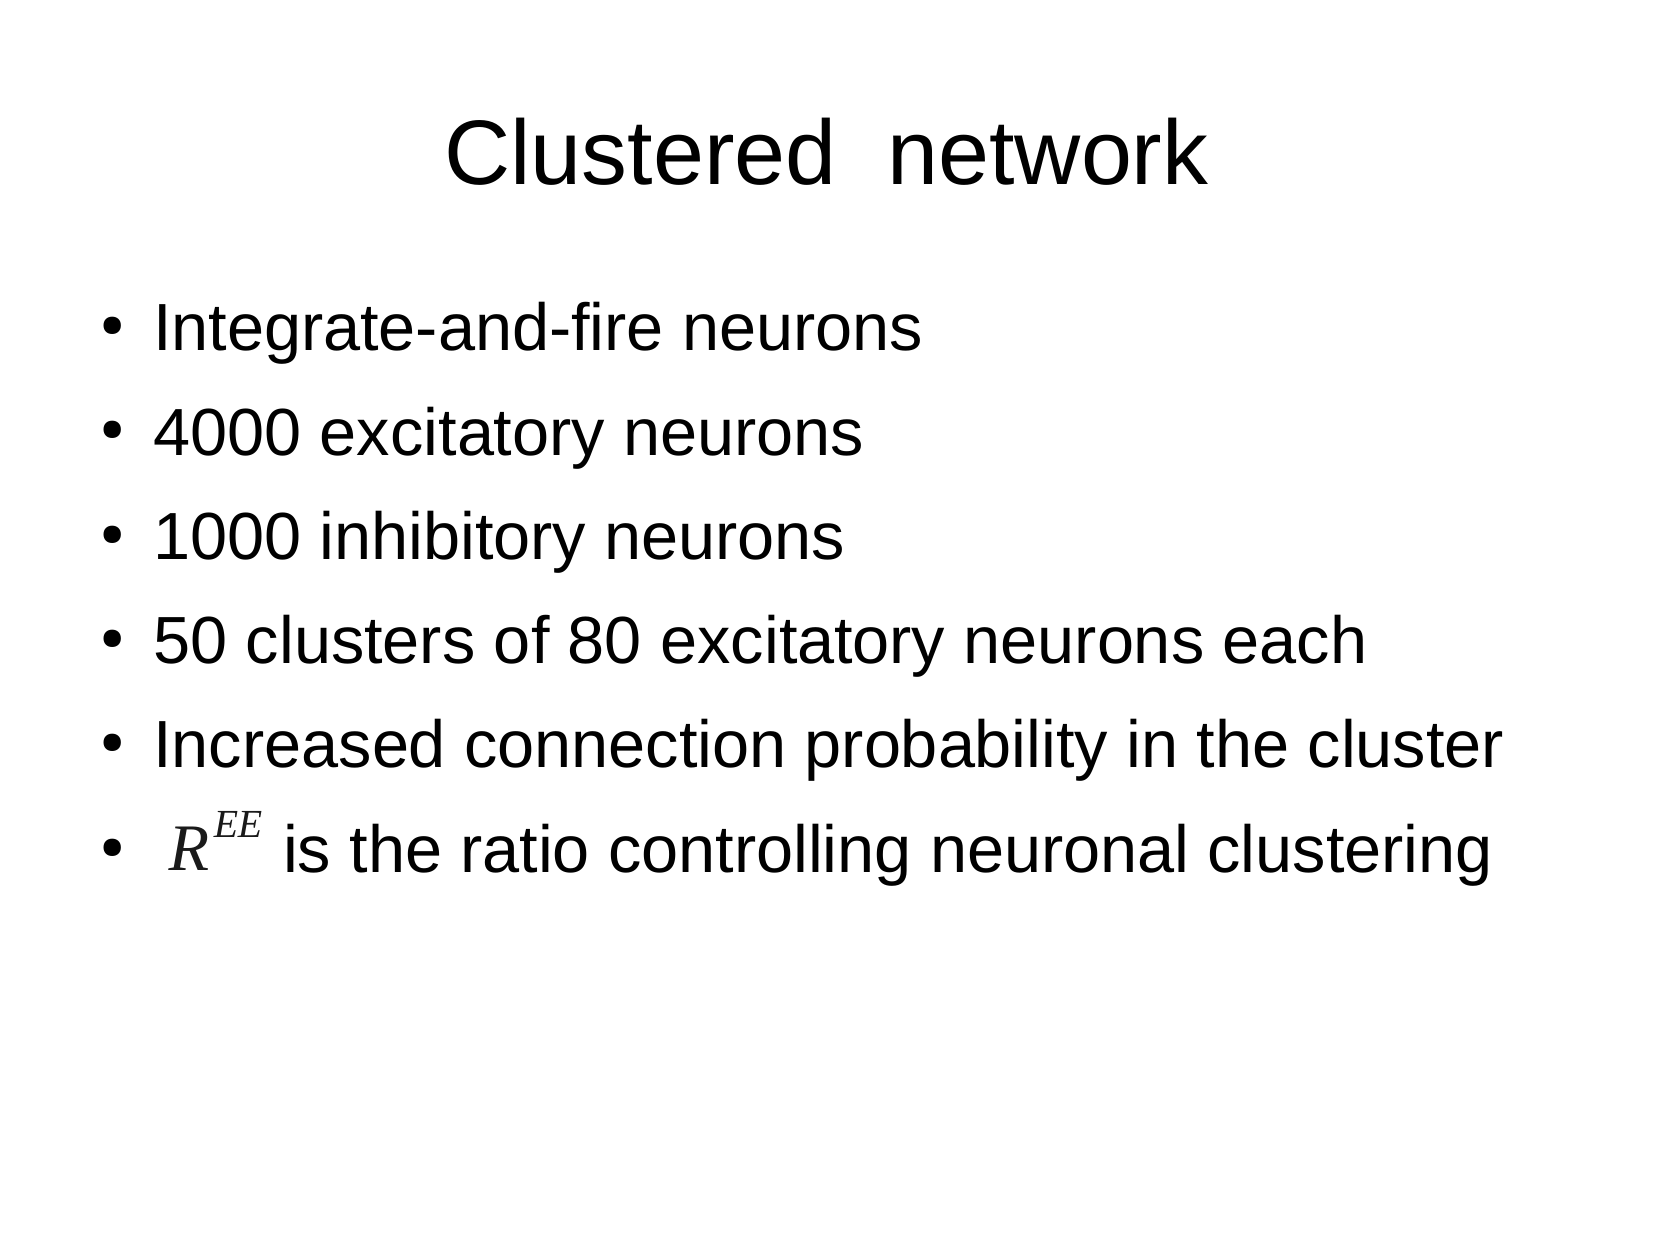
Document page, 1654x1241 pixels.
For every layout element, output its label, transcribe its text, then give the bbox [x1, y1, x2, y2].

chart [159, 801, 271, 886]
list Integrate-and-fire neurons 4000 excitatory neurons 1000 inhibitory neurons 50 clusters of 80 excitatory neurons each Increased connection probability in the cluster is the ratio controlling neuronal clustering [82, 290, 1538, 1010]
title Clustered network [82, 49, 1571, 257]
